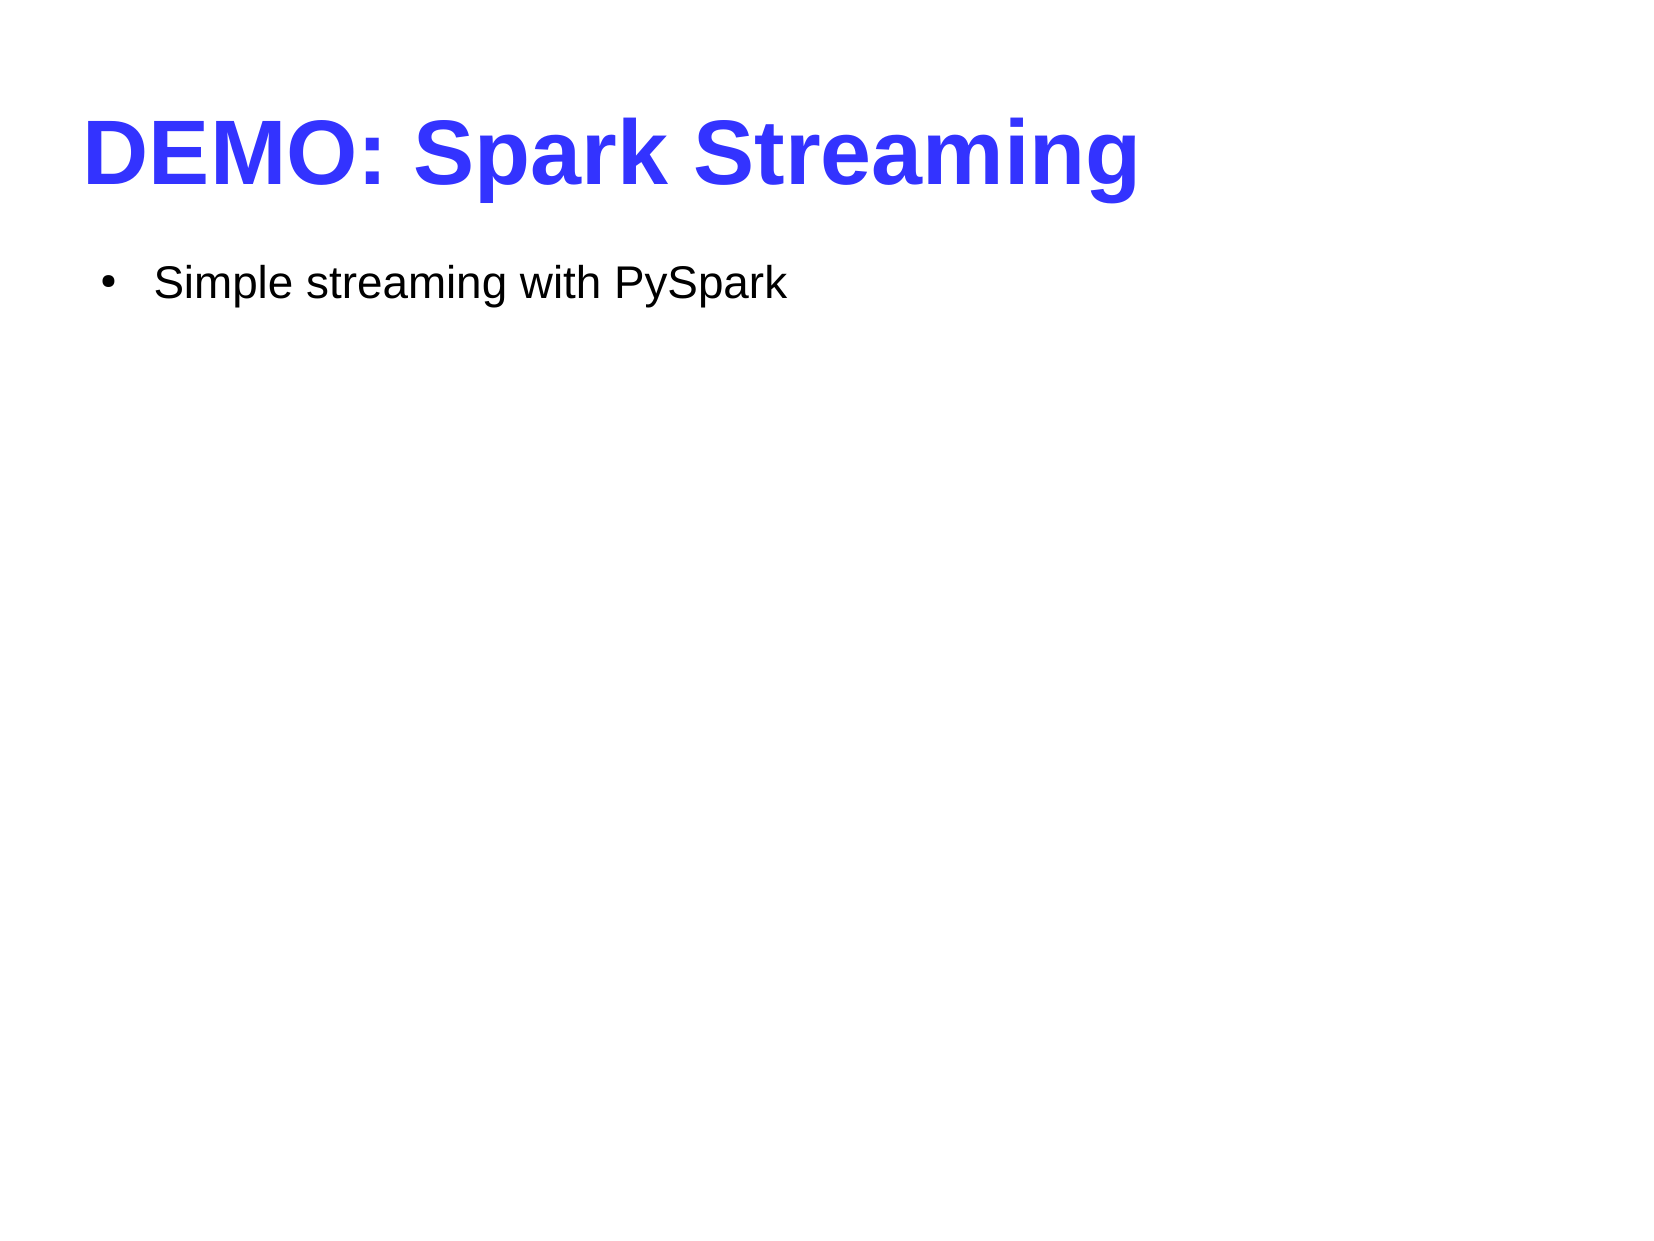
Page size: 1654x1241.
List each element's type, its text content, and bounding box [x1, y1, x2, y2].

title DEMO: Spark Streaming [82, 49, 1571, 257]
list Simple streaming with PySpark [82, 256, 1561, 586]
